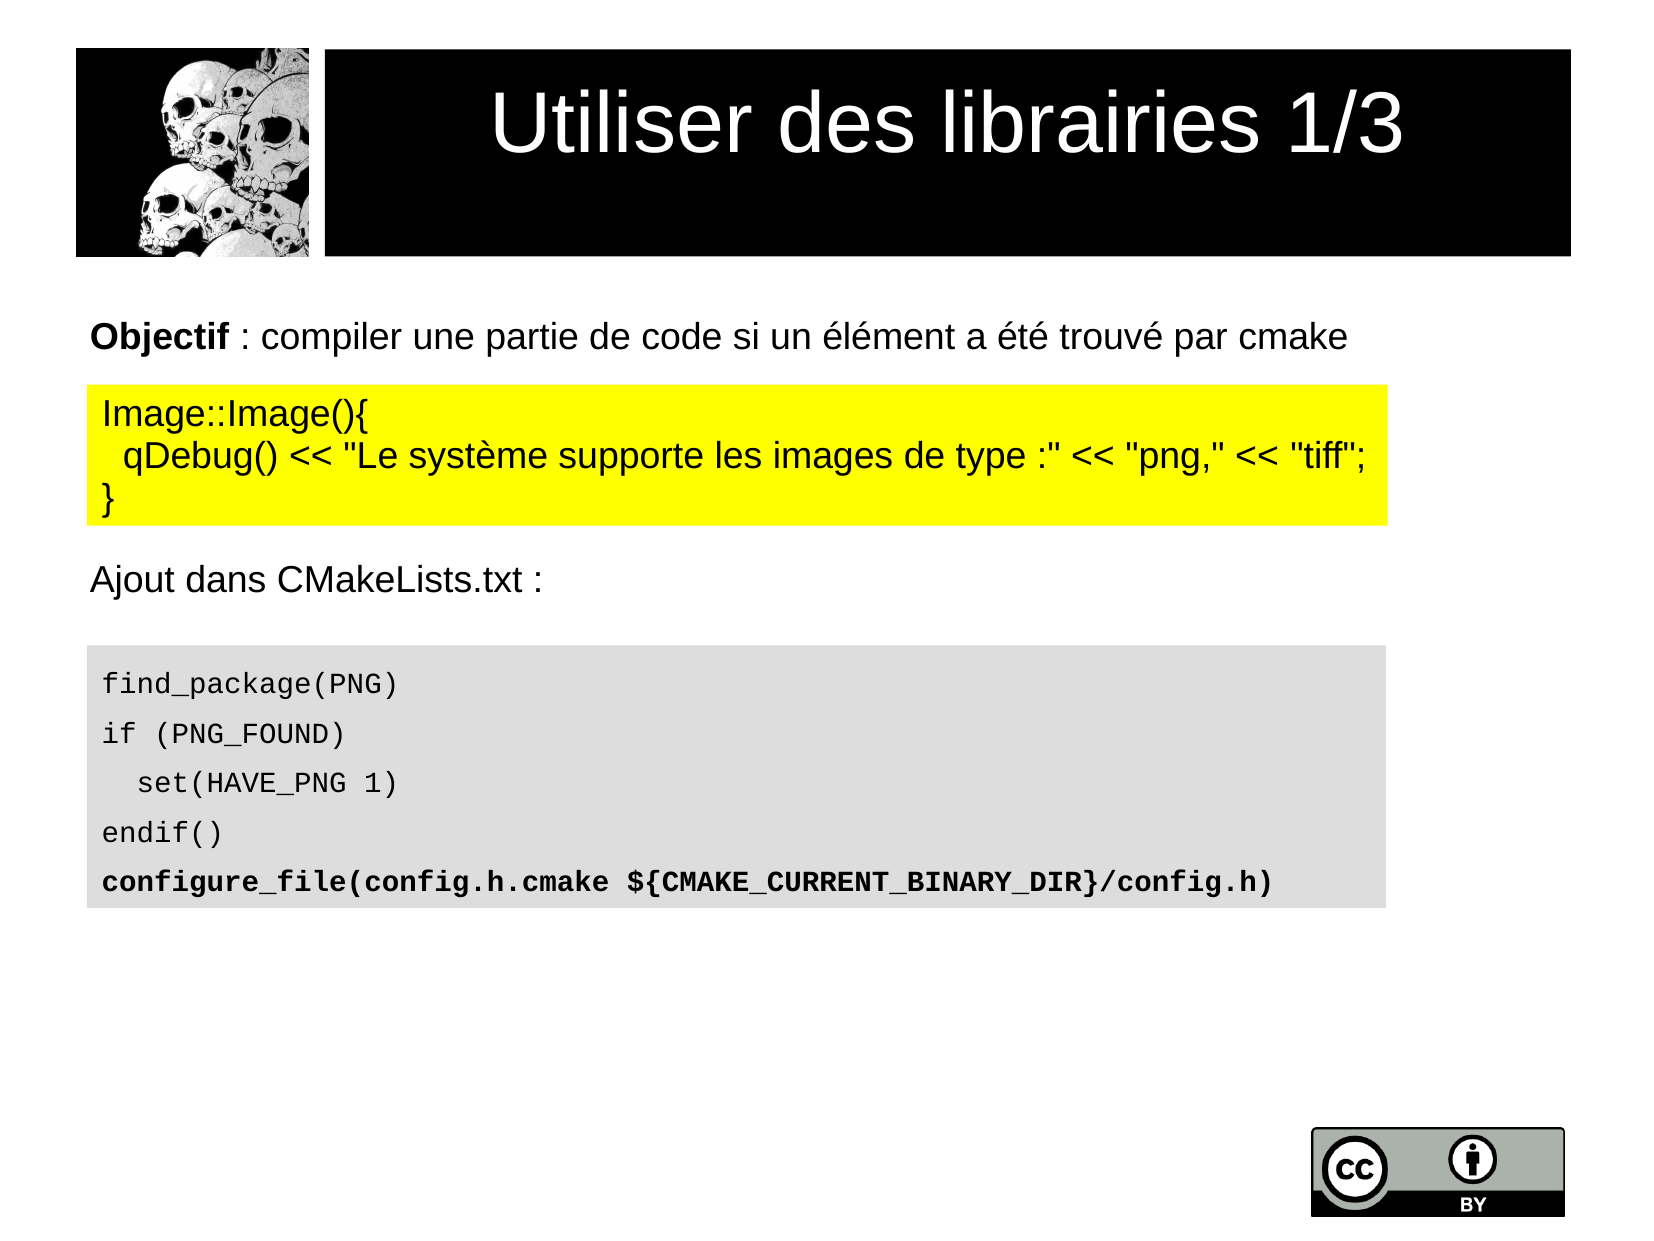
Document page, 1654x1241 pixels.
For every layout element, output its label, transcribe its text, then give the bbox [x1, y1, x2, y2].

text_box find_package(PNG) if (PNG_FOUND) set(HAVE_PNG 1) endif() configure_file(config.h.cmake ${CMAKE_CURRENT_BINARY_DIR}/config.h) [86, 645, 1387, 908]
text_box Image::Image(){ qDebug() << "Le système supporte les images de type :" << "png," << "tiff"; } [87, 384, 1388, 526]
text_box Ajout dans CMakeLists.txt : [75, 550, 713, 626]
picture [1311, 1127, 1565, 1217]
text_box Objectif : compiler une partie de code si un élément a été trouvé par cmake [75, 307, 1426, 365]
title Utiliser des librairies 1/3 Compilation conditionnelle [324, 49, 1571, 257]
picture [76, 48, 309, 257]
